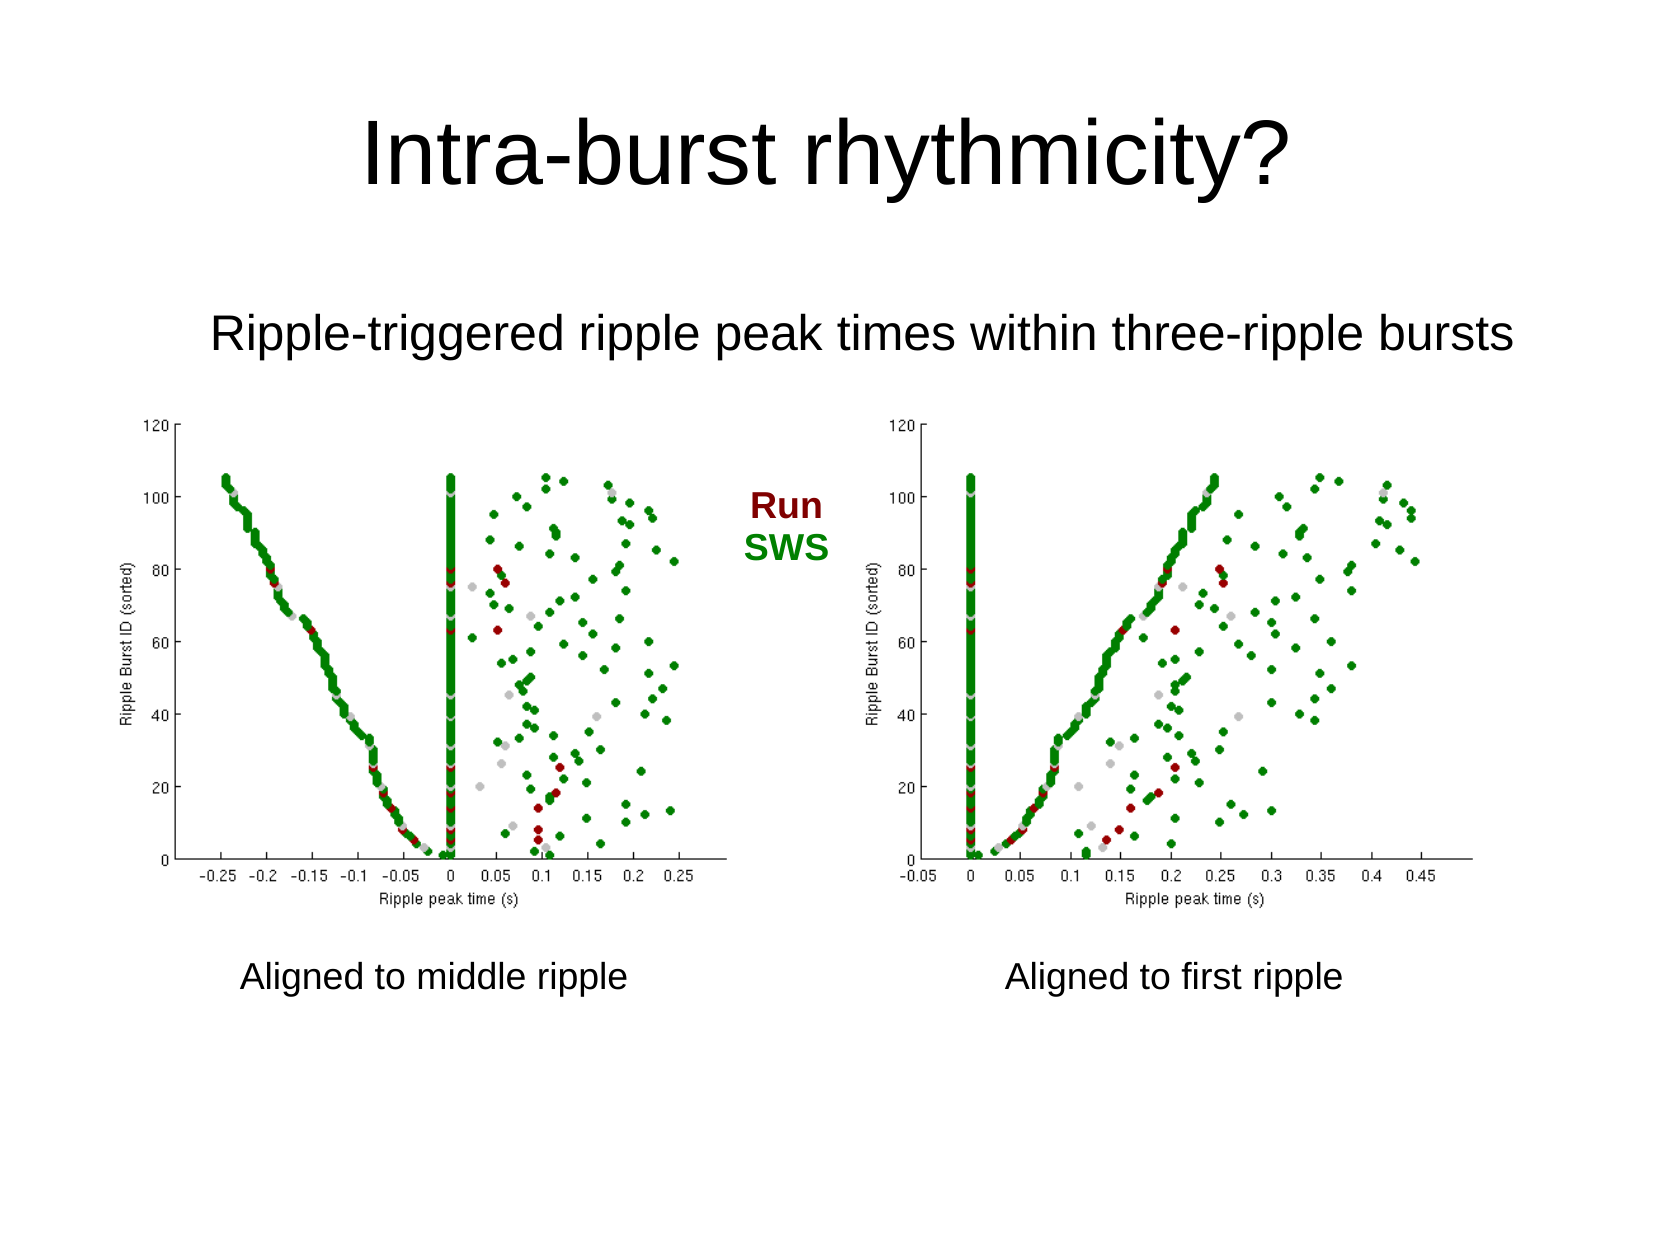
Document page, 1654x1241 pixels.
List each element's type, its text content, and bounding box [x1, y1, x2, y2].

text_box Run SWS [729, 476, 845, 576]
text_box Aligned to middle ripple [225, 948, 644, 1006]
picture [82, 383, 793, 917]
title Intra-burst rhythmicity? [82, 49, 1571, 257]
text_box Ripple-triggered ripple peak times within three-ripple bursts [195, 298, 1531, 369]
text_box Aligned to first ripple [990, 948, 1359, 1006]
picture [828, 383, 1539, 917]
